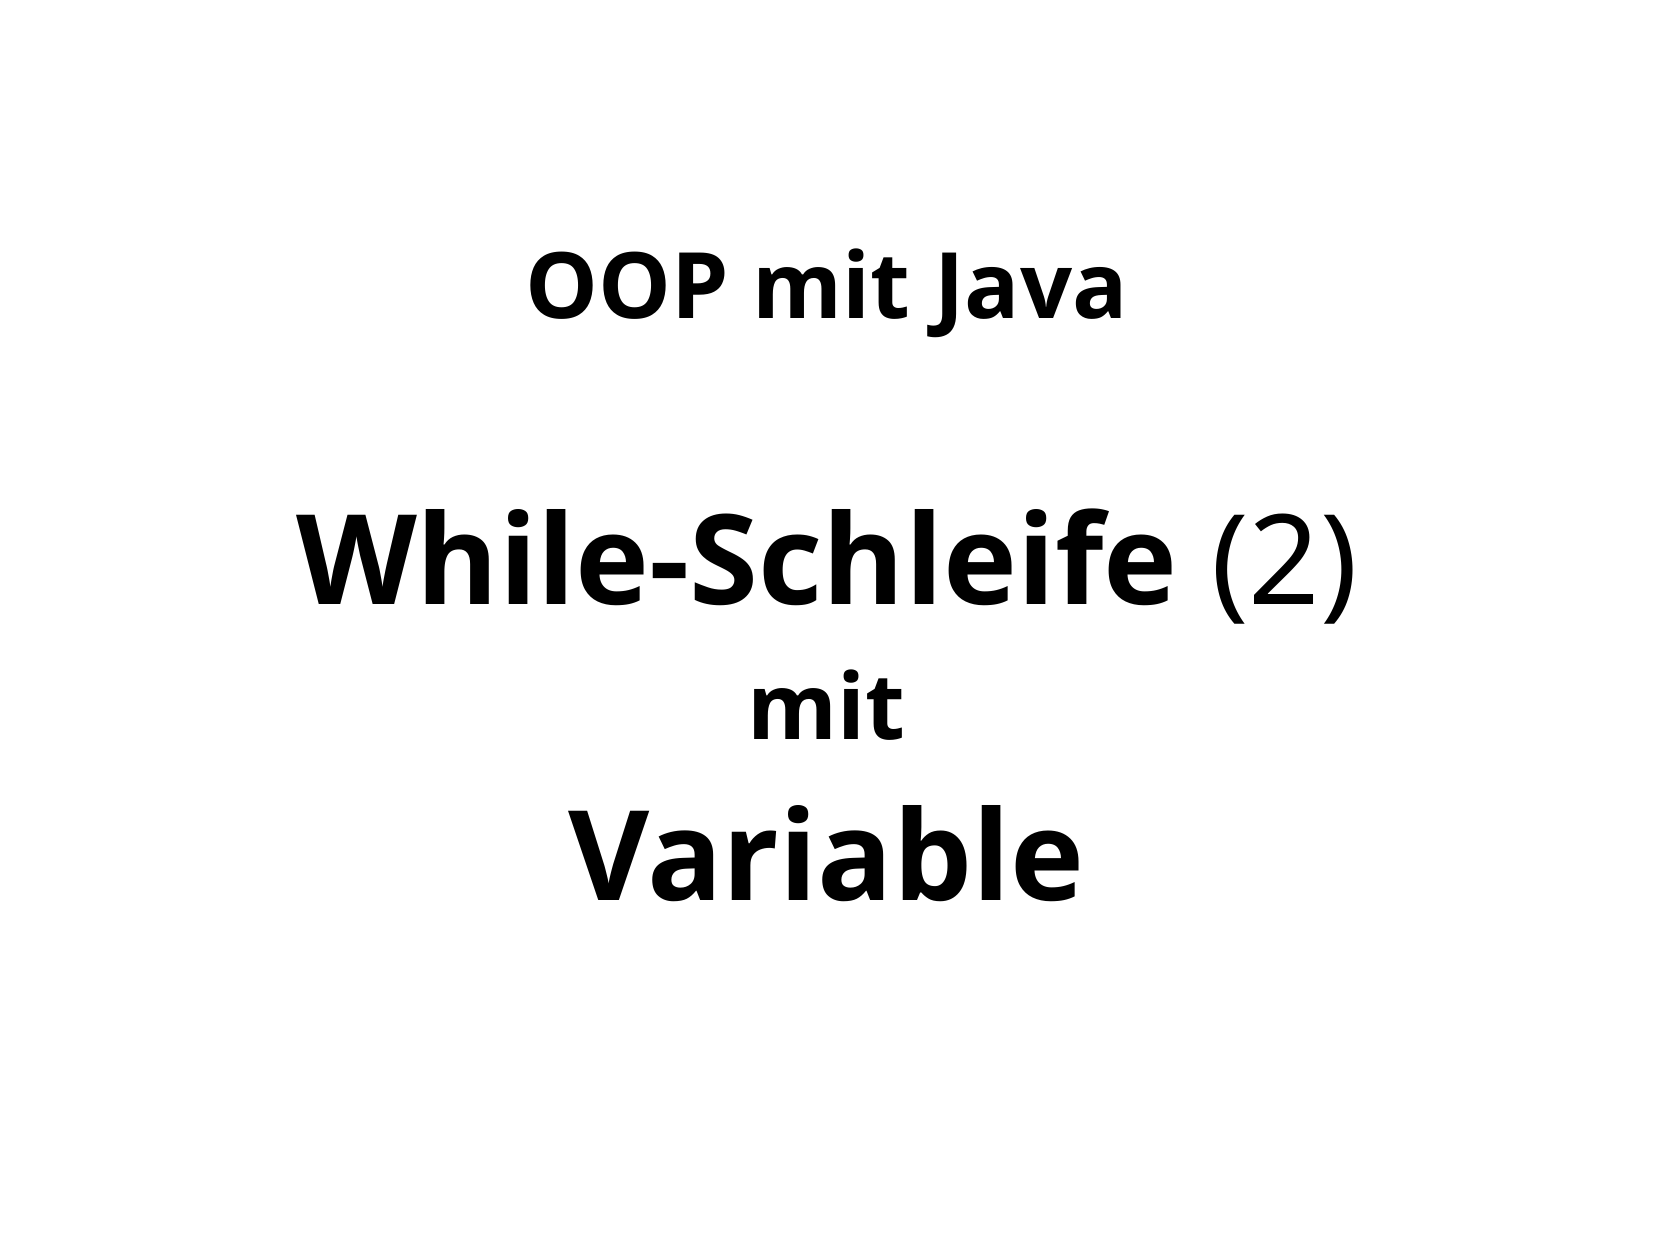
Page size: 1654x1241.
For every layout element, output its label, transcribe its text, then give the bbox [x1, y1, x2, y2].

subtitle OOP mit Java While-Schleife (2) mit Variable [23, 35, 1630, 1123]
